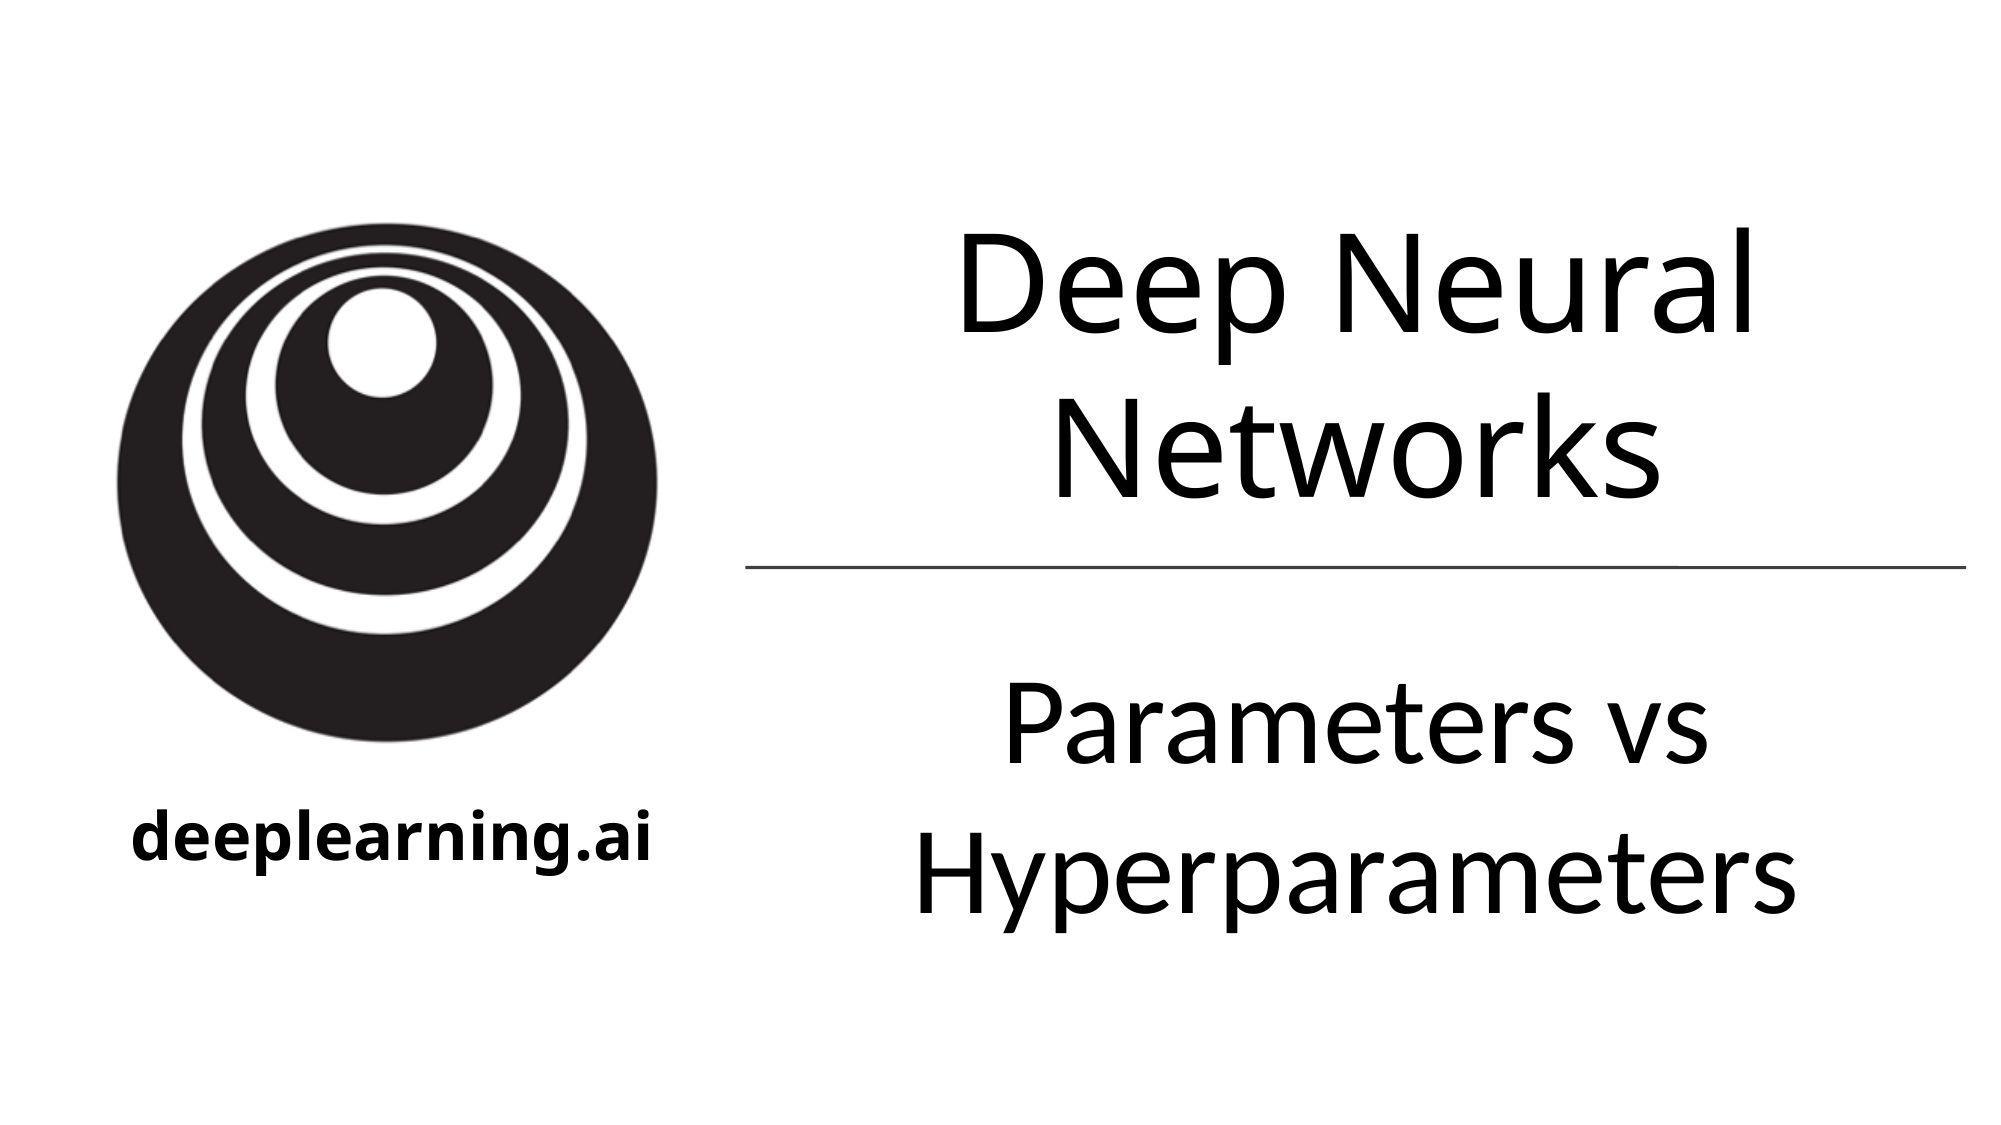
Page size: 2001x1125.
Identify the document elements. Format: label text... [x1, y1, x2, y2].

text_box Parameters vs Hyperparameters [897, 631, 1815, 947]
picture [77, 186, 708, 797]
text_box Deep Neural Networks [759, 188, 1954, 533]
